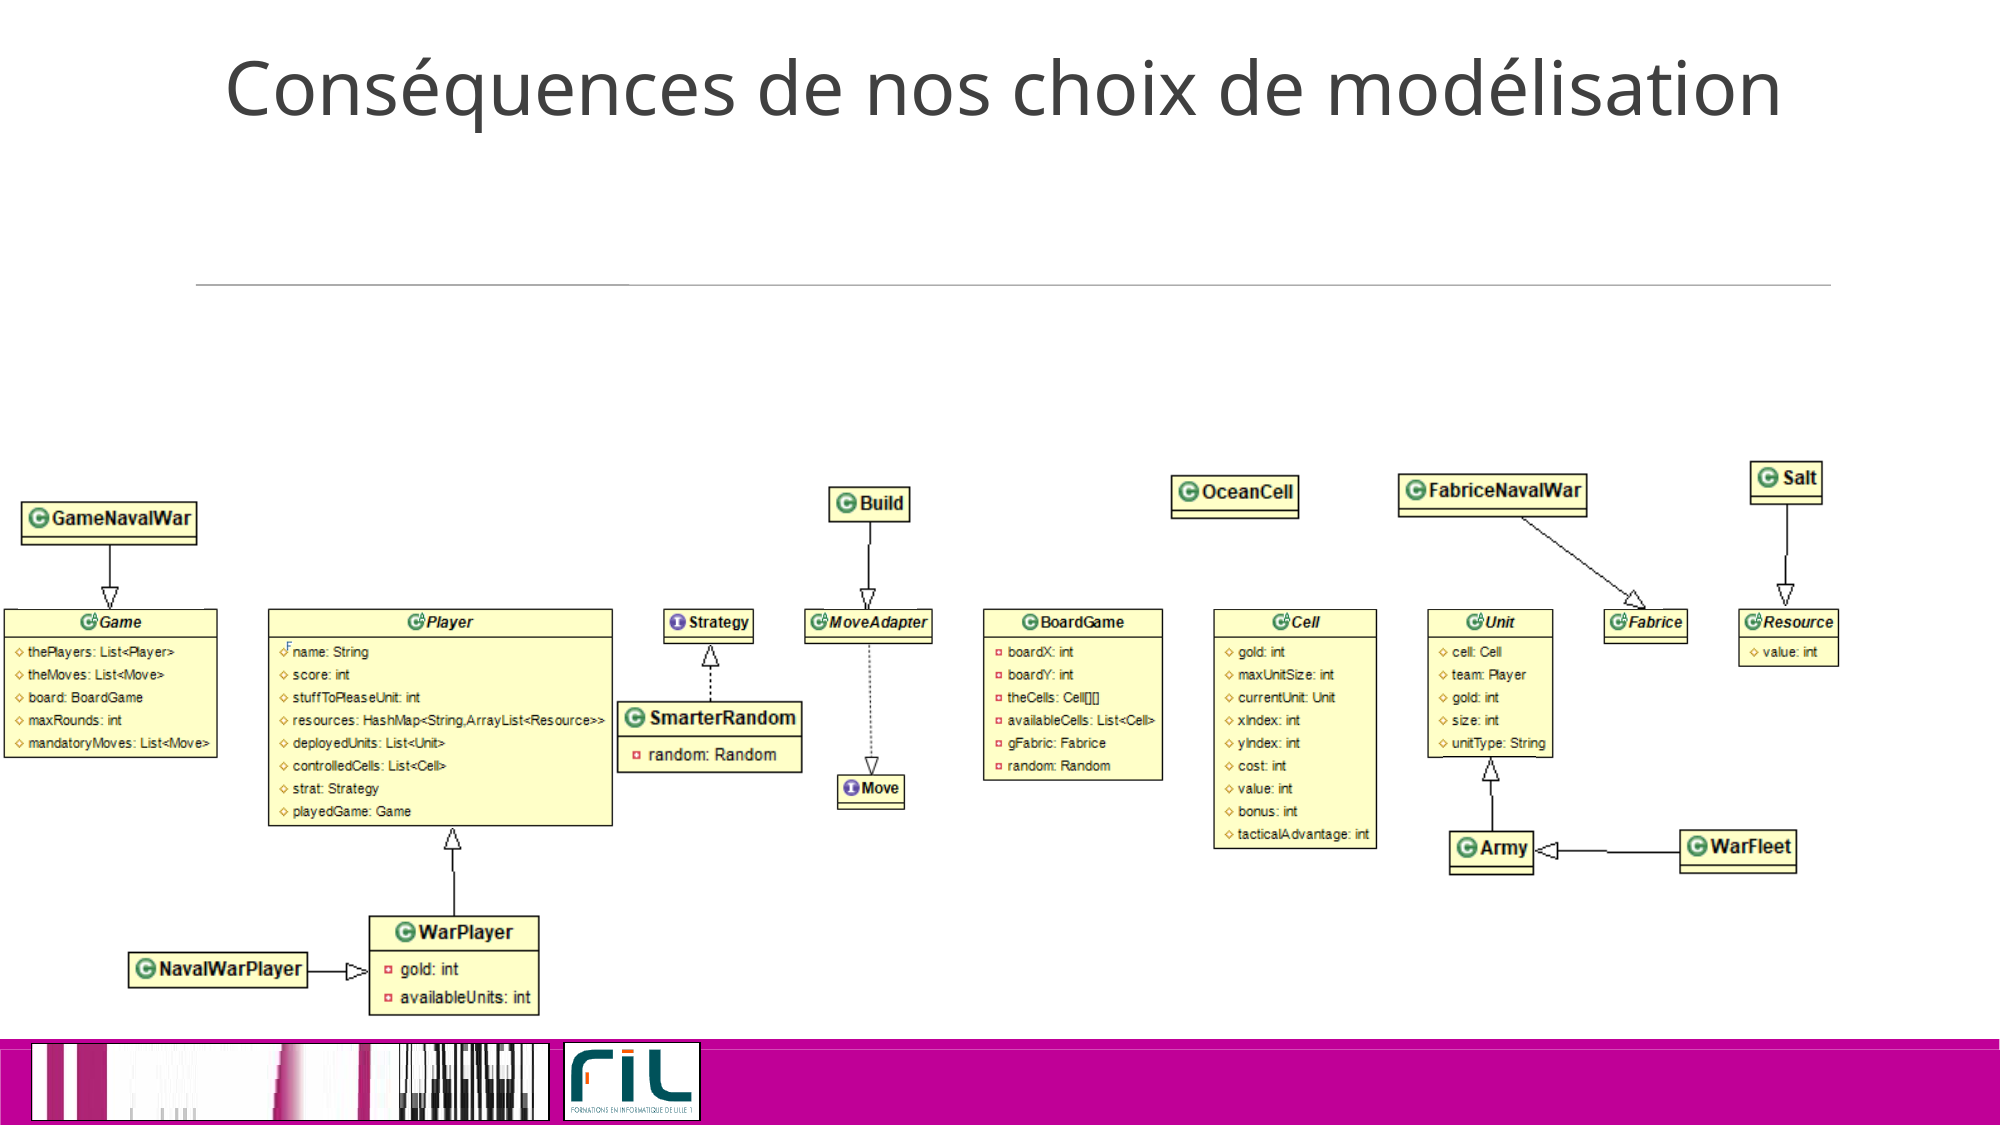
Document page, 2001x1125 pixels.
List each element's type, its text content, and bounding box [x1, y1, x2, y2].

picture [564, 1043, 699, 1120]
picture [32, 1044, 549, 1120]
picture [0, 458, 1843, 1027]
title Conséquences de nos choix de modélisation [180, 47, 1831, 286]
